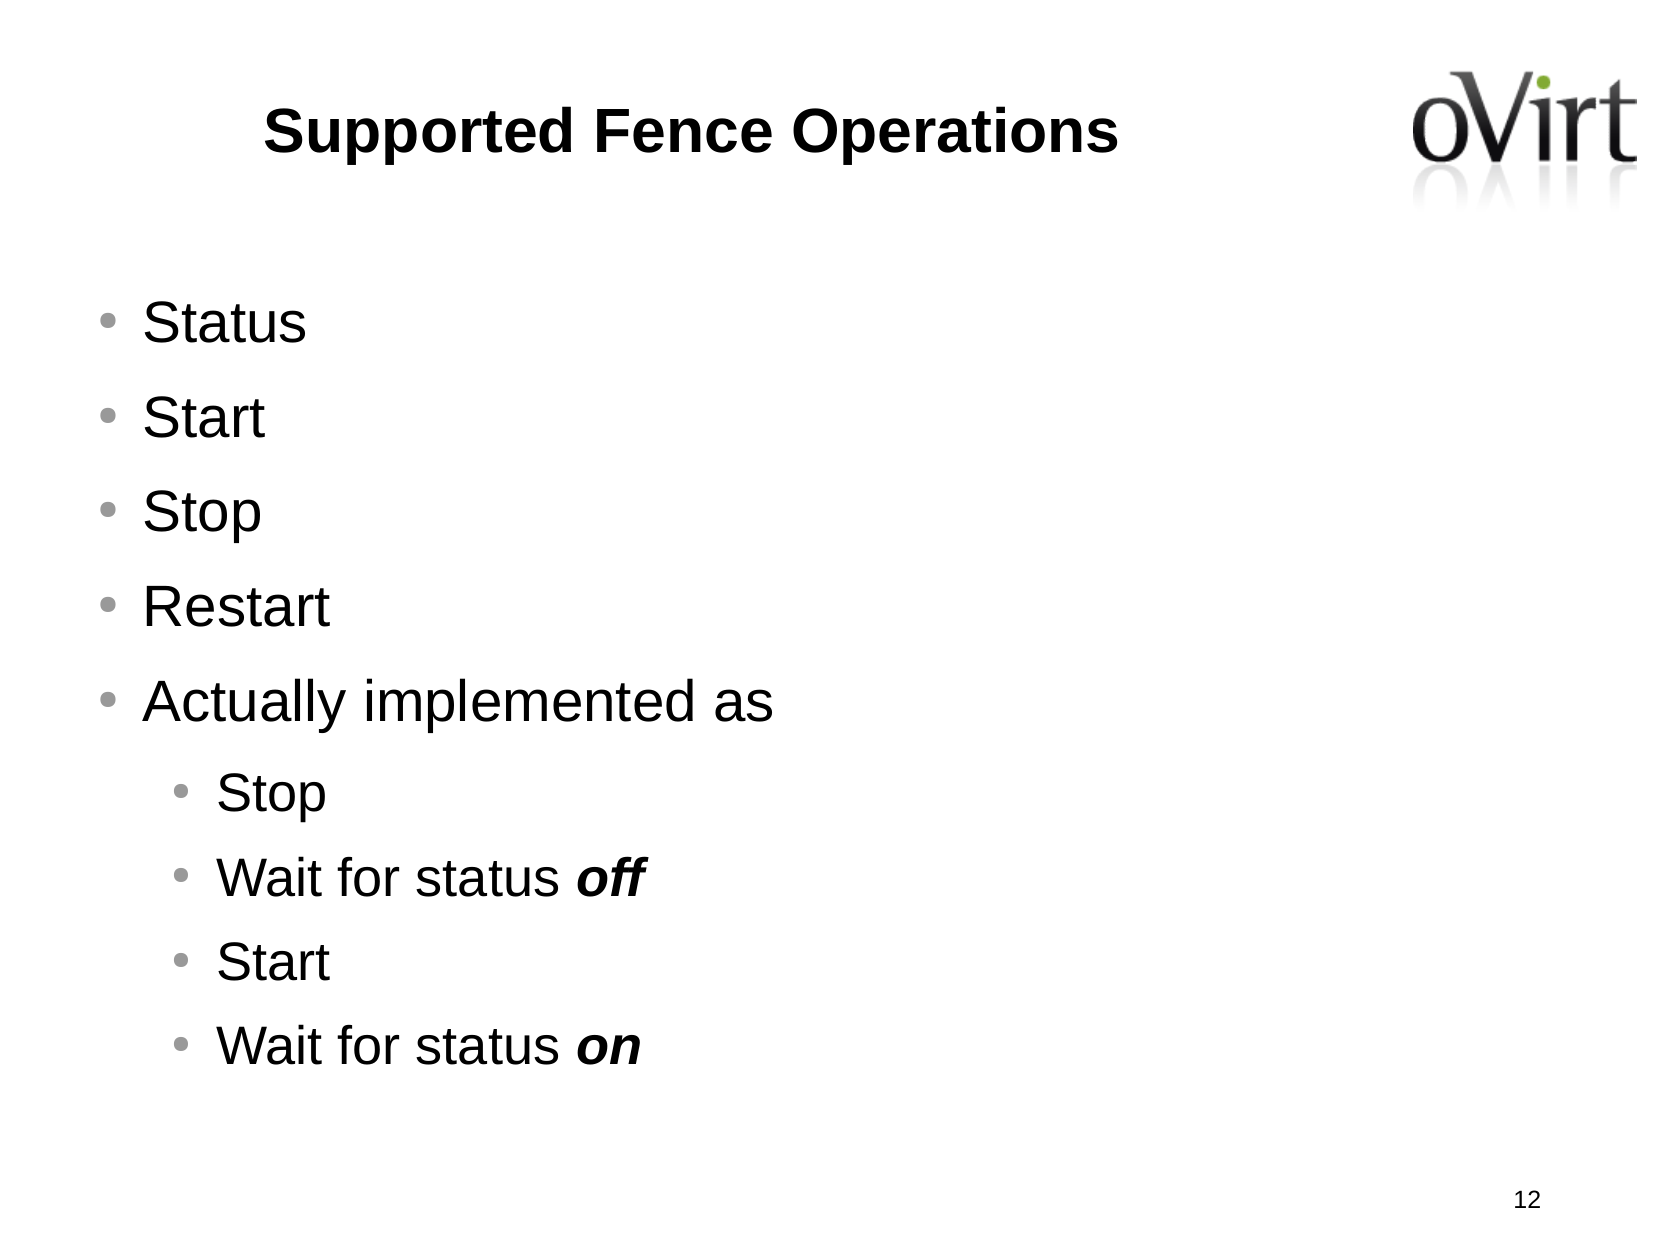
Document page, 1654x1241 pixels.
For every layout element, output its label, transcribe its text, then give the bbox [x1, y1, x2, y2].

list Status Start Stop Restart Actually implemented as Stop Wait for status off Start Wait for status on [82, 290, 1571, 1076]
picture [1413, 63, 1637, 212]
title Supported Fence Operations [82, 37, 1303, 226]
